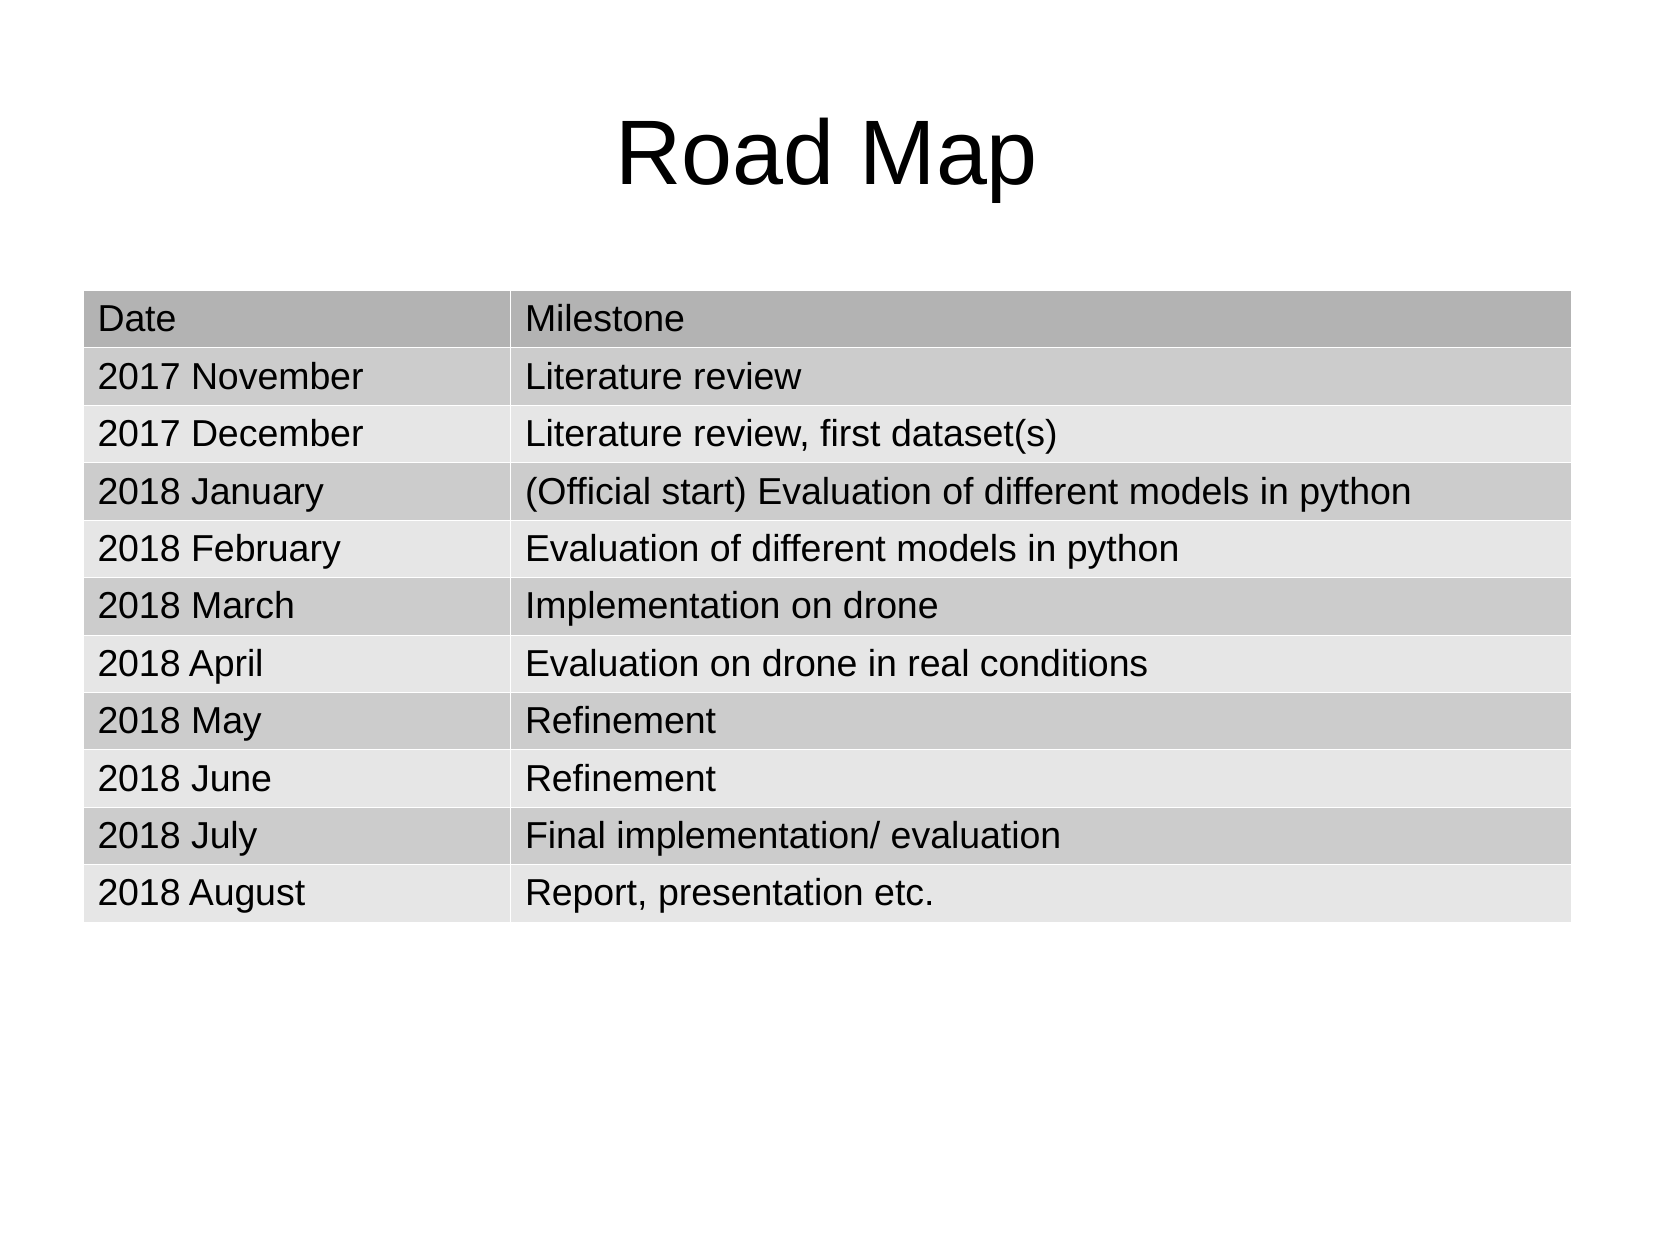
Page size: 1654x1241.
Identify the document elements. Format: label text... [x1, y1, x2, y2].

table_cell 2018 June [84, 750, 510, 807]
table_header Milestone [511, 291, 1571, 347]
title Road Map [82, 49, 1571, 257]
table_cell 2018 January [84, 463, 510, 520]
table_header Date [84, 291, 510, 347]
table_cell Literature review, first dataset(s) [511, 406, 1571, 462]
table_cell Refinement [511, 693, 1571, 749]
table_cell 2018 July [84, 808, 510, 864]
table_cell Evaluation on drone in real conditions [511, 636, 1571, 692]
table_cell 2017 November [84, 348, 510, 405]
table_cell Literature review [511, 348, 1571, 405]
table_cell 2018 March [84, 578, 510, 635]
table_cell Report, presentation etc. [511, 865, 1571, 922]
table_cell (Official start) Evaluation of different models in python [511, 463, 1571, 520]
table_cell 2018 May [84, 693, 510, 749]
table_cell Refinement [511, 750, 1571, 807]
table_cell 2018 April [84, 636, 510, 692]
table_cell 2017 December [84, 406, 510, 462]
table_cell Implementation on drone [511, 578, 1571, 635]
table_cell 2018 February [84, 521, 510, 577]
table_cell Evaluation of different models in python [511, 521, 1571, 577]
table_cell Final implementation/ evaluation [511, 808, 1571, 864]
table_cell 2018 August [84, 865, 510, 922]
